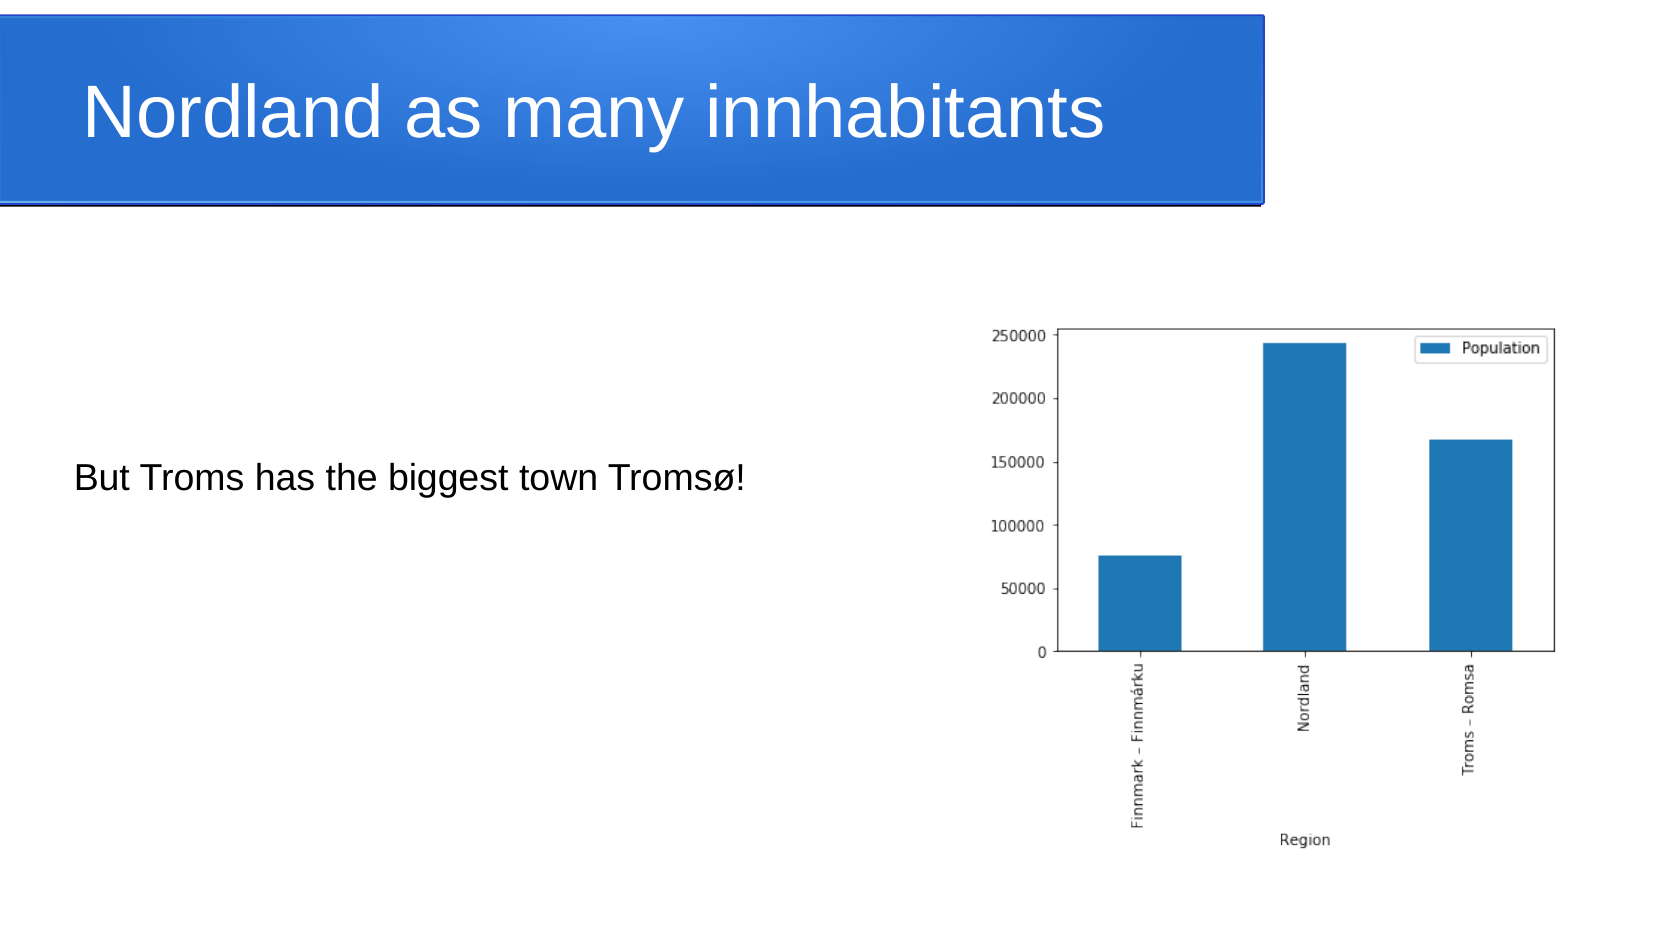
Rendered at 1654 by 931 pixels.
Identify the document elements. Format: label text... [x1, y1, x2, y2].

picture [980, 318, 1563, 859]
text_box But Troms has the biggest town Tromsø! [59, 448, 969, 506]
title Nordland as many innhabitants [82, 35, 1235, 189]
